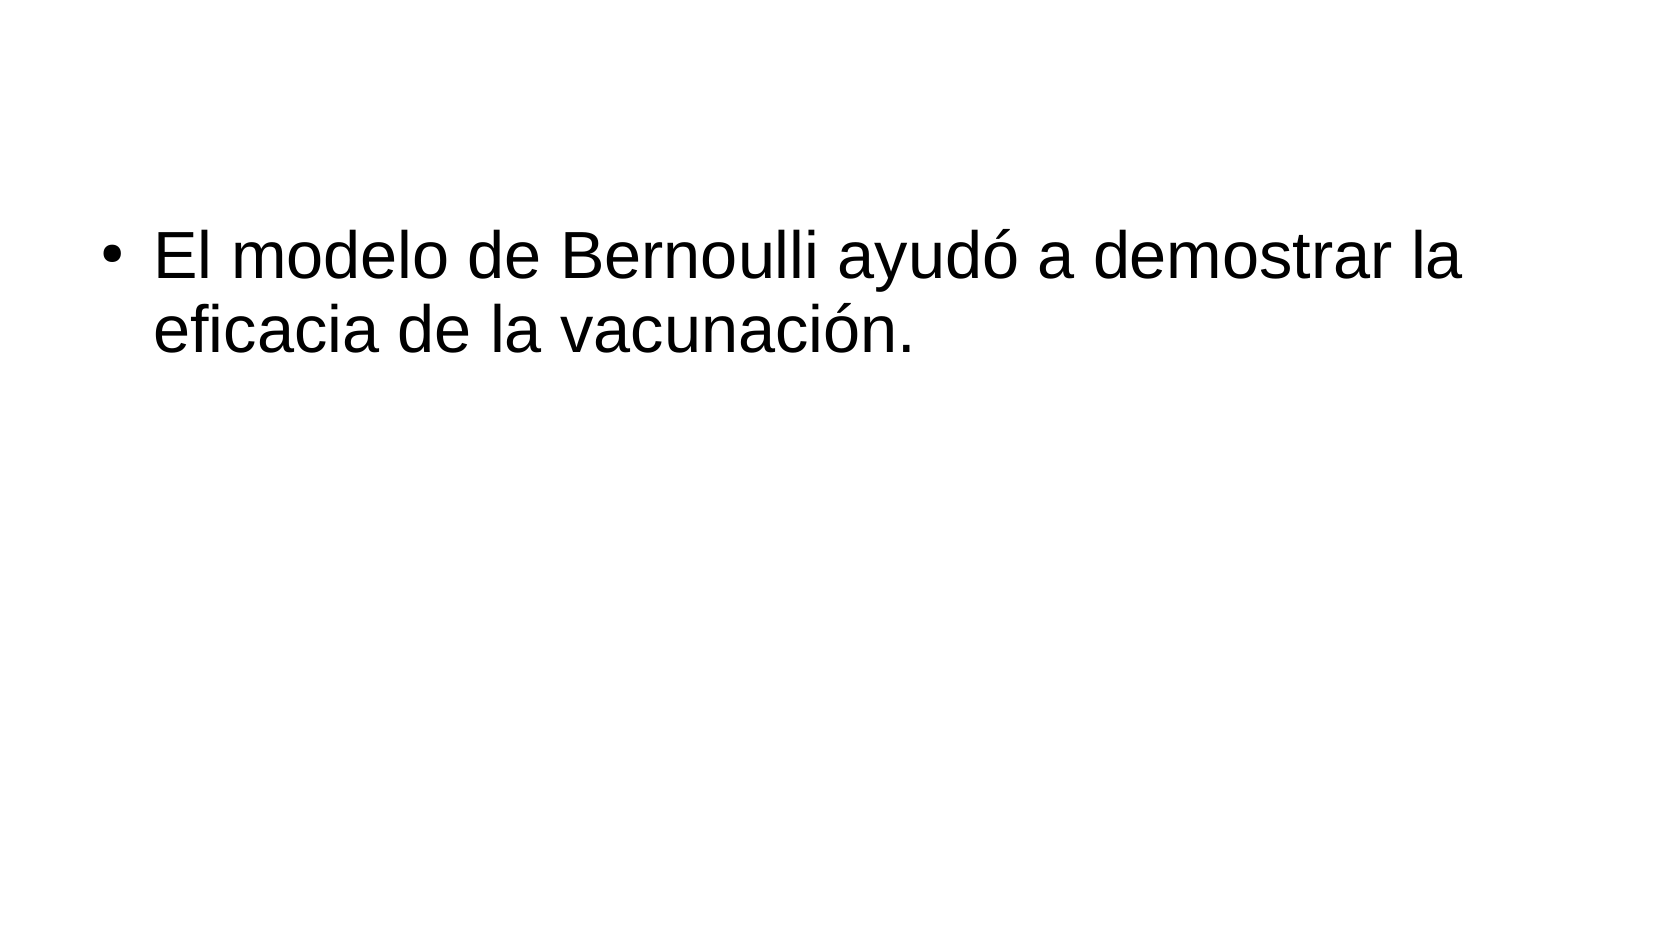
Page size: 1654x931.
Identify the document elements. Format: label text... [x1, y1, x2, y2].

list El modelo de Bernoulli ayudó a demostrar la eficacia de la vacunación. [82, 217, 1571, 758]
